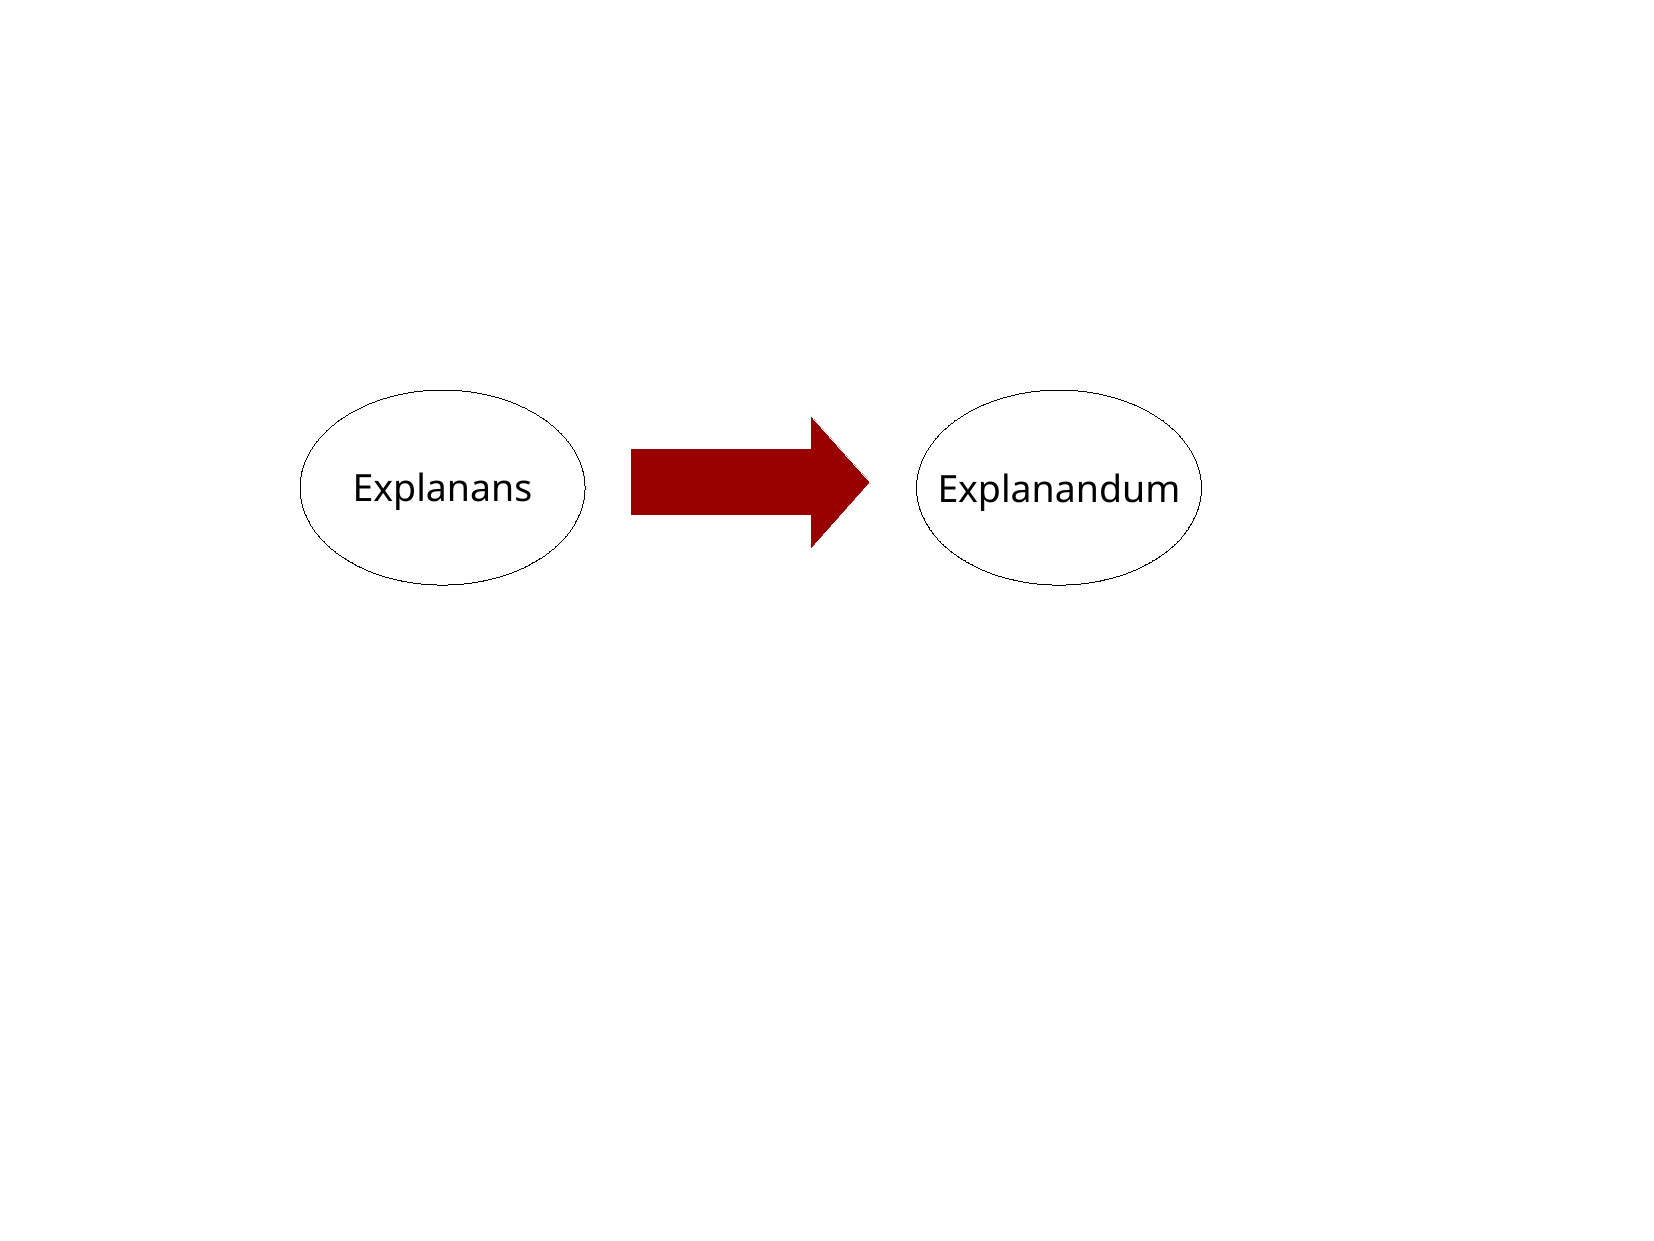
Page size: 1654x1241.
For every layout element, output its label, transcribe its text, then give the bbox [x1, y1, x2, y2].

text_box Explanans [300, 390, 586, 586]
text_box [630, 414, 871, 550]
text_box Explanandum [916, 390, 1202, 586]
